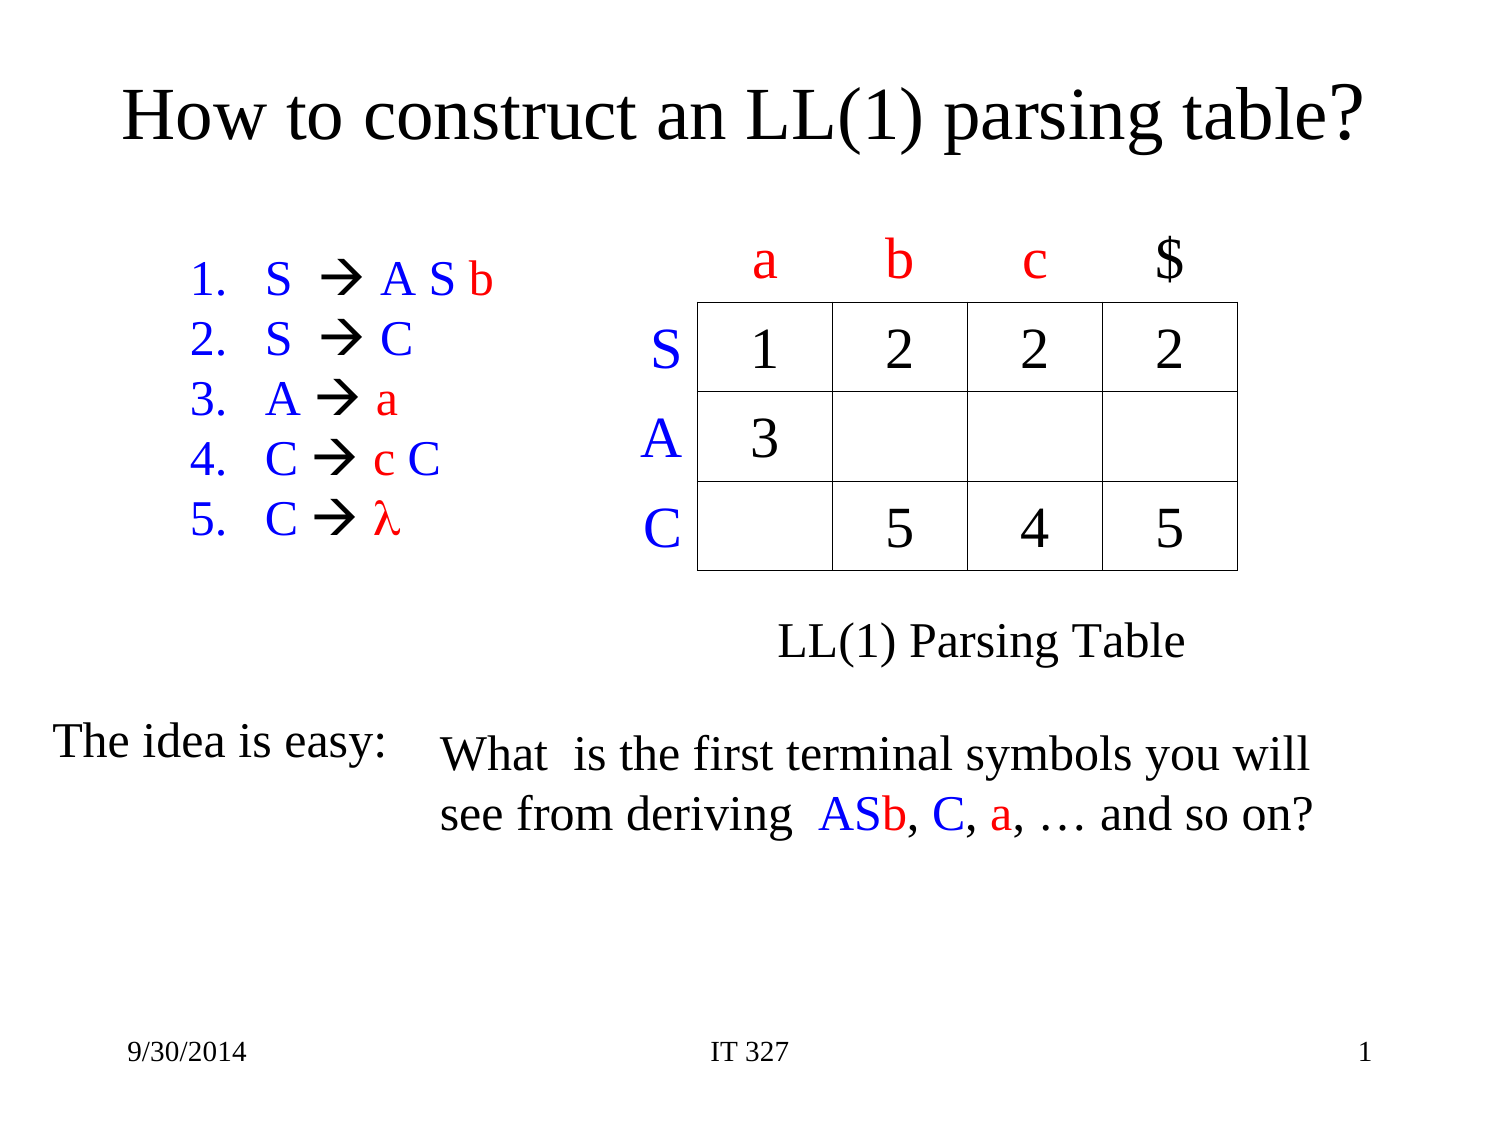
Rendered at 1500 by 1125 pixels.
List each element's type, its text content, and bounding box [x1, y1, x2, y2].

text_box IT 327 [512, 1025, 988, 1101]
table_cell 2 [1103, 303, 1237, 391]
table_cell 3 [698, 392, 832, 481]
text_box 9/30/2014 [112, 1025, 426, 1101]
text_box LL(1) Parsing Table [762, 599, 1202, 676]
table_cell 2 [833, 303, 967, 391]
table_cell 4 [968, 482, 1102, 570]
table_cell 5 [833, 482, 967, 570]
table_header c [967, 212, 1103, 302]
table_cell C [563, 481, 697, 571]
title How to construct an LL(1) parsing table? [75, 49, 1413, 163]
table_cell [833, 392, 967, 481]
text_box What is the first terminal symbols you will see from deriving ASb, C, a, … and so on? [424, 712, 1338, 848]
table_cell 5 [1103, 482, 1237, 570]
table_header $ [1103, 212, 1238, 302]
text_box The idea is easy: [37, 699, 403, 776]
table_cell 2 [968, 303, 1102, 391]
table_cell A [563, 392, 697, 481]
text_box S  A S b S  C A  a C  c C C   [174, 237, 509, 553]
text_box <number> [1074, 1025, 1388, 1101]
table_cell [698, 482, 832, 570]
table_cell S [563, 302, 697, 392]
table_cell [1103, 392, 1237, 481]
table_header b [833, 212, 967, 302]
table_header [563, 212, 697, 302]
table_header a [697, 212, 833, 302]
table_cell 1 [698, 303, 832, 391]
table_cell [968, 392, 1102, 481]
